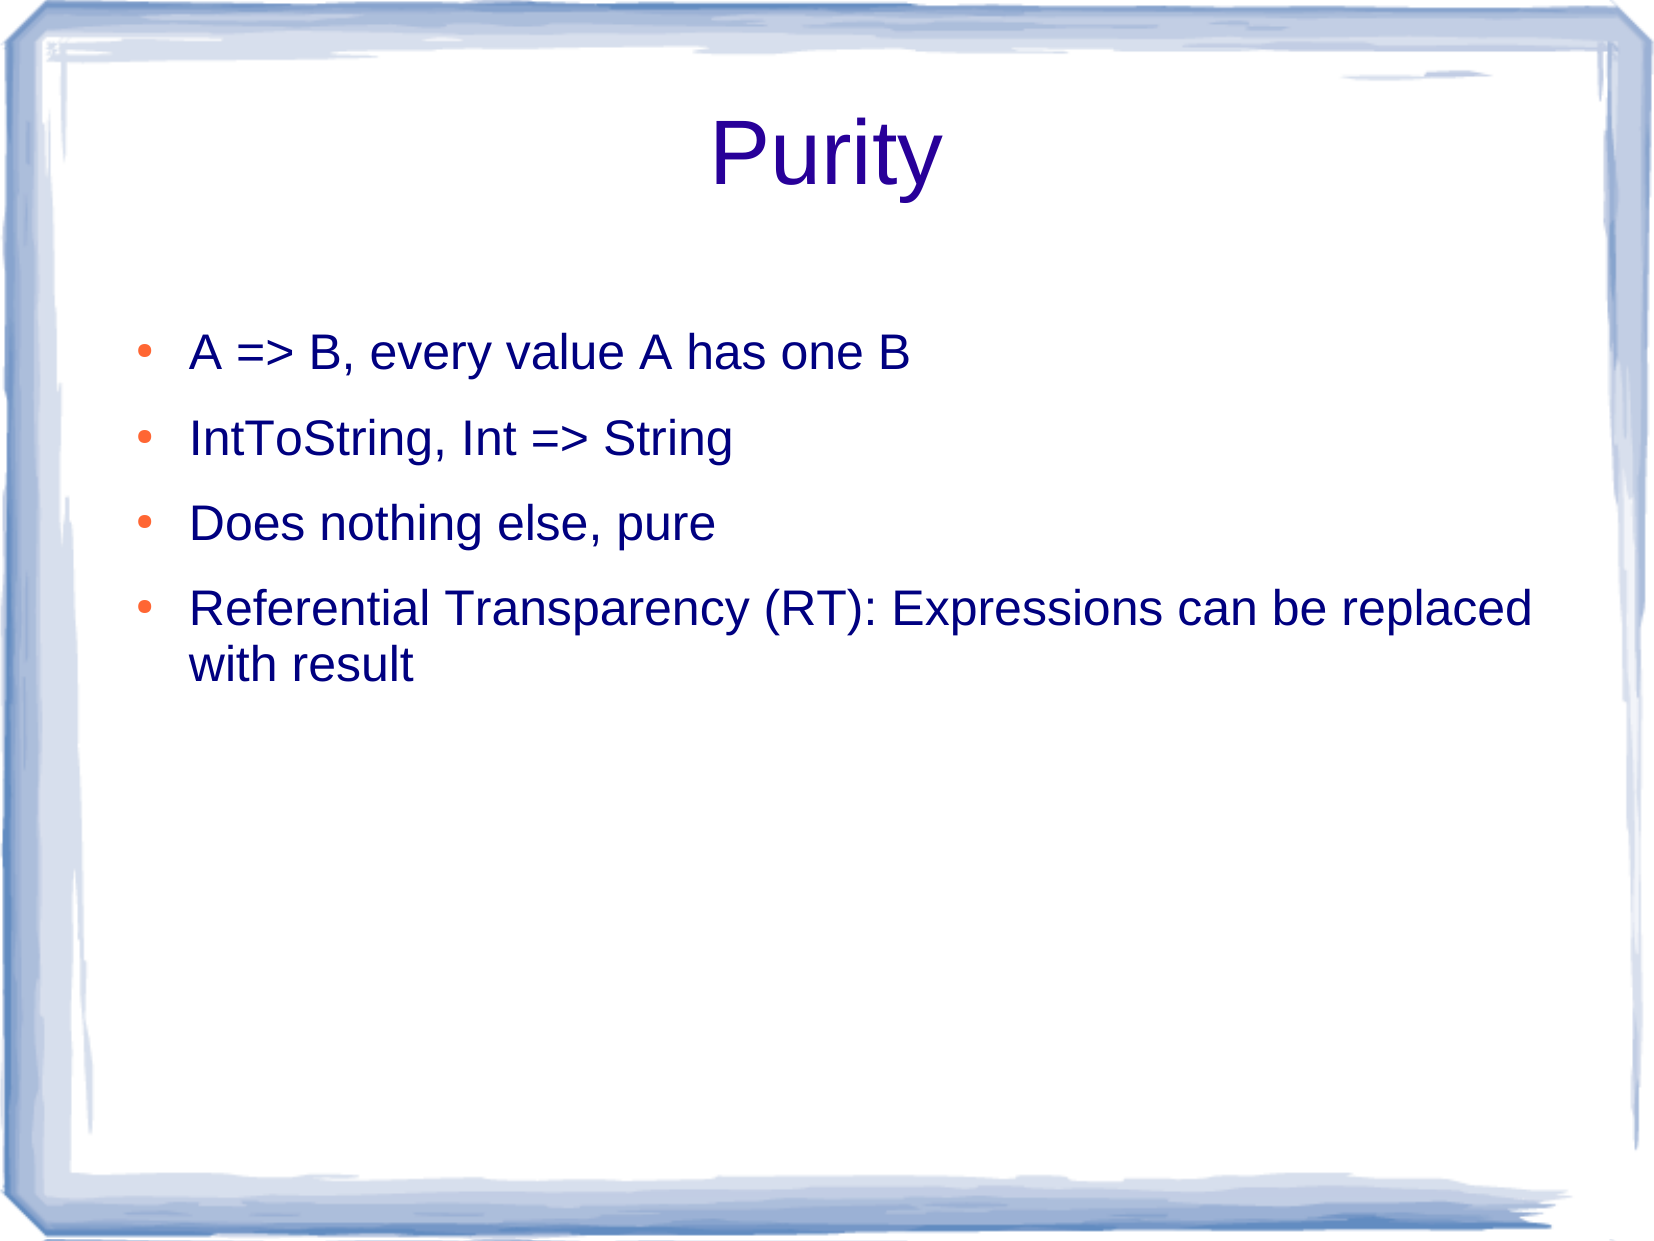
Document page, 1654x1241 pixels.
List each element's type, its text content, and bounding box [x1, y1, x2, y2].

list A => B, every value A has one B IntToString, Int => String Does nothing else, pure Referential Transparency (RT): Expressions can be replaced with result [118, 324, 1571, 1030]
picture [0, 0, 1654, 1241]
title Purity [82, 49, 1571, 257]
